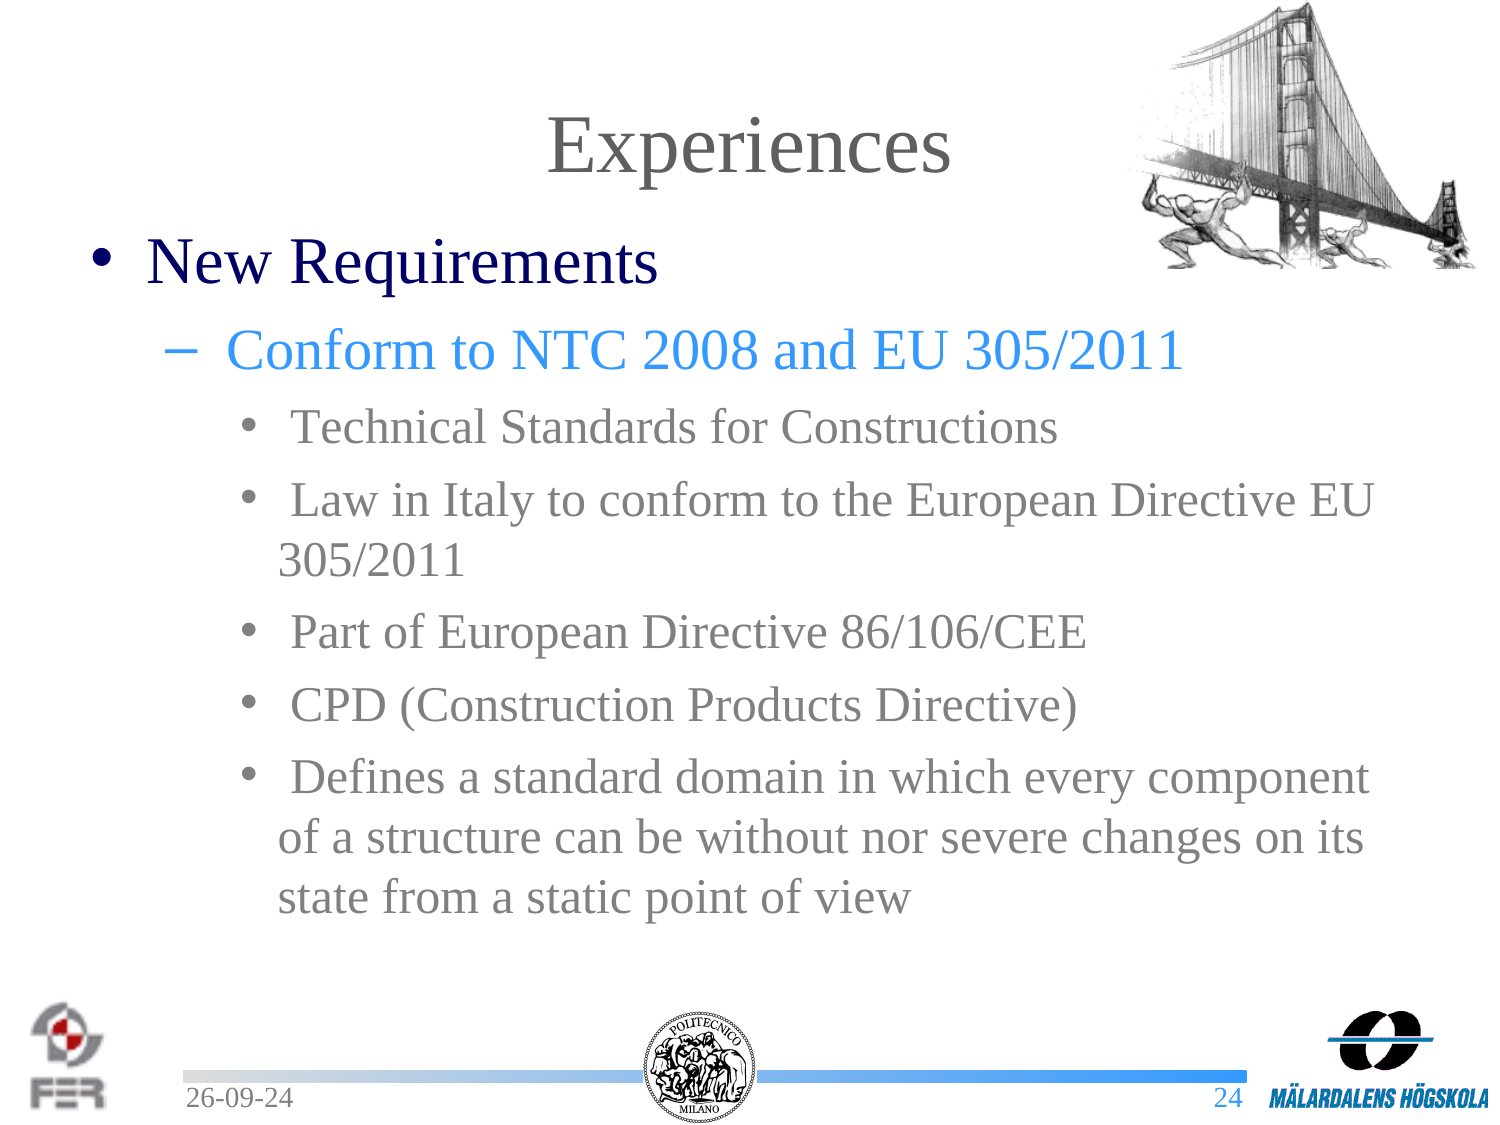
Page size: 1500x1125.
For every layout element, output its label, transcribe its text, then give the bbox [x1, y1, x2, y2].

text_box 13-12-02 [171, 1070, 396, 1114]
text_box <numero> [1186, 1070, 1258, 1114]
picture [29, 987, 107, 1125]
picture [1435, 1096, 1441, 1104]
title Experiences [75, 45, 1122, 209]
picture [1269, 1011, 1488, 1108]
picture [1368, 1093, 1374, 1104]
picture [1122, 0, 1477, 269]
picture [643, 1011, 757, 1123]
picture [1454, 1091, 1459, 1108]
list New Requirements Conform to NTC 2008 and EU 305/2011 Technical Standards for Constructions Law in Italy to conform to the European Directive EU 305/2011 Part of European Directive 86/106/CEE CPD (Construction Products Directive) Defines a standard domain in which every component of a structure can be without nor severe changes on its state from a static point of view [75, 209, 1426, 952]
